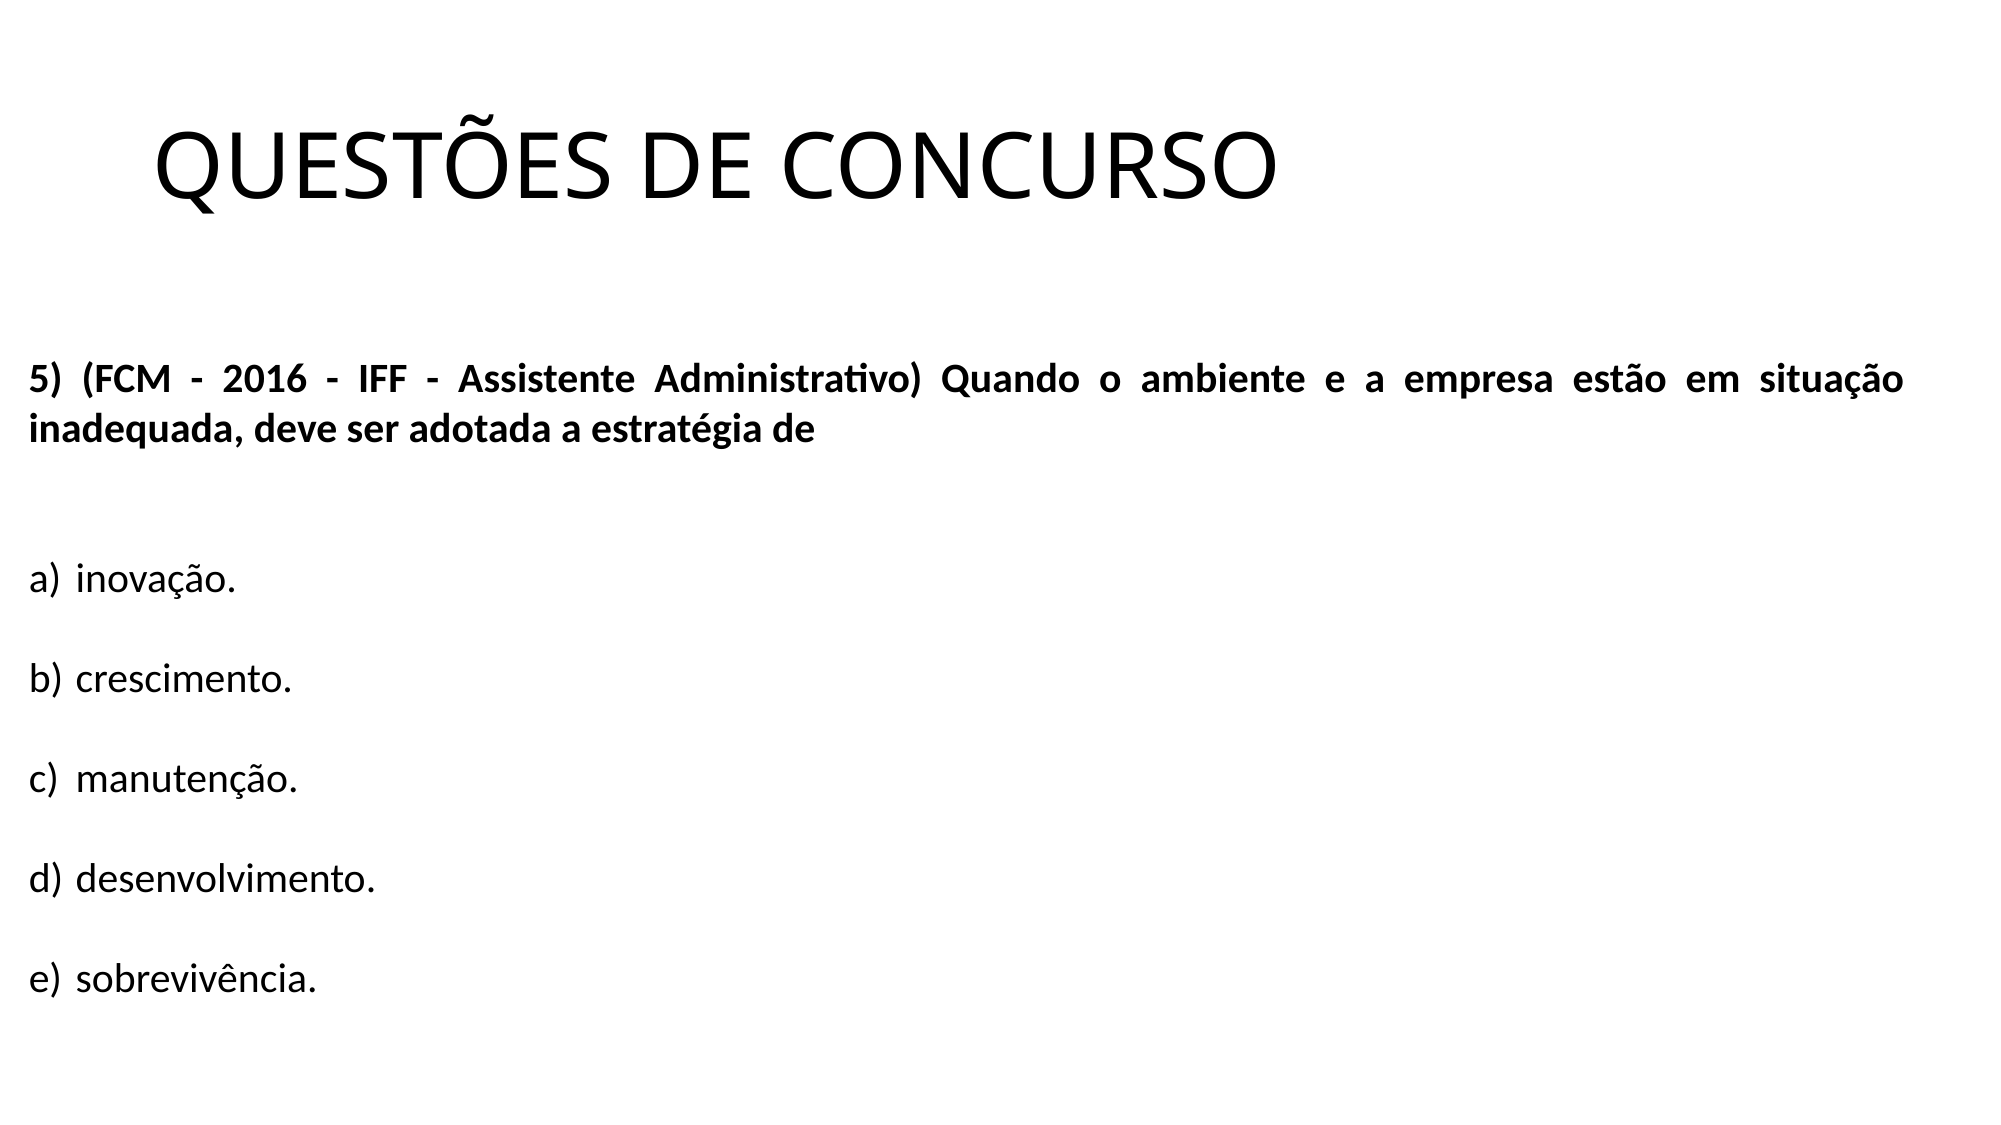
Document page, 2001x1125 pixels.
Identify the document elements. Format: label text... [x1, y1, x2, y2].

title QUESTÕES DE CONCURSO [137, 59, 1863, 278]
list 5) (FCM - 2016 - IFF - Assistente Administrativo) Quando o ambiente e a empresa estão em situação inadequada, deve ser adotada a estratégia de inovação. crescimento. manutenção. desenvolvimento. sobrevivência. [13, 342, 1921, 1035]
